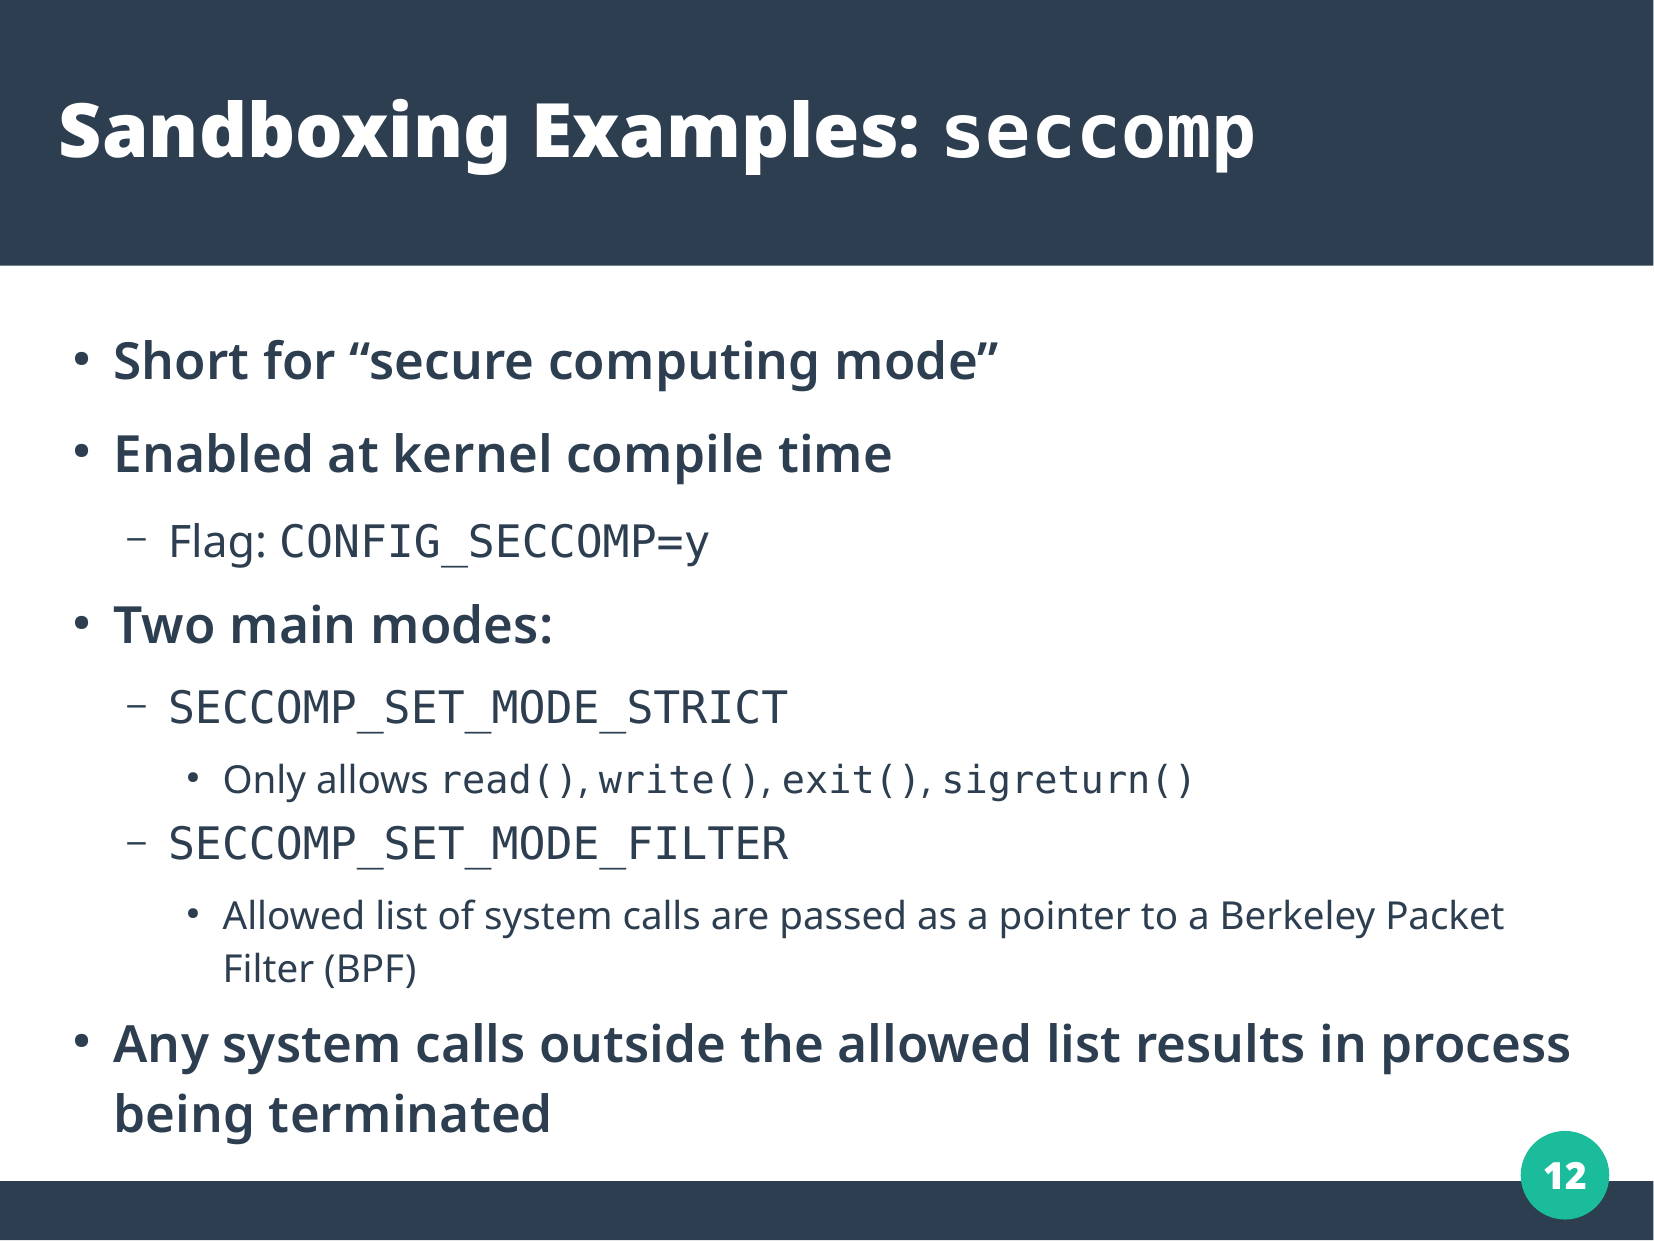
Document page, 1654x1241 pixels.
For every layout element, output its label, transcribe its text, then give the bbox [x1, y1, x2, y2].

title Sandboxing Examples: seccomp [59, 49, 1595, 207]
list Short for “secure computing mode” Enabled at kernel compile time Flag: CONFIG_SECCOMP=y Two main modes: SECCOMP_SET_MODE_STRICT Only allows read(), write(), exit(), sigreturn() SECCOMP_SET_MODE_FILTER Allowed list of system calls are passed as a pointer to a Berkeley Packet Filter (BPF) Any system calls outside the allowed list results in process being terminated [59, 324, 1595, 1152]
